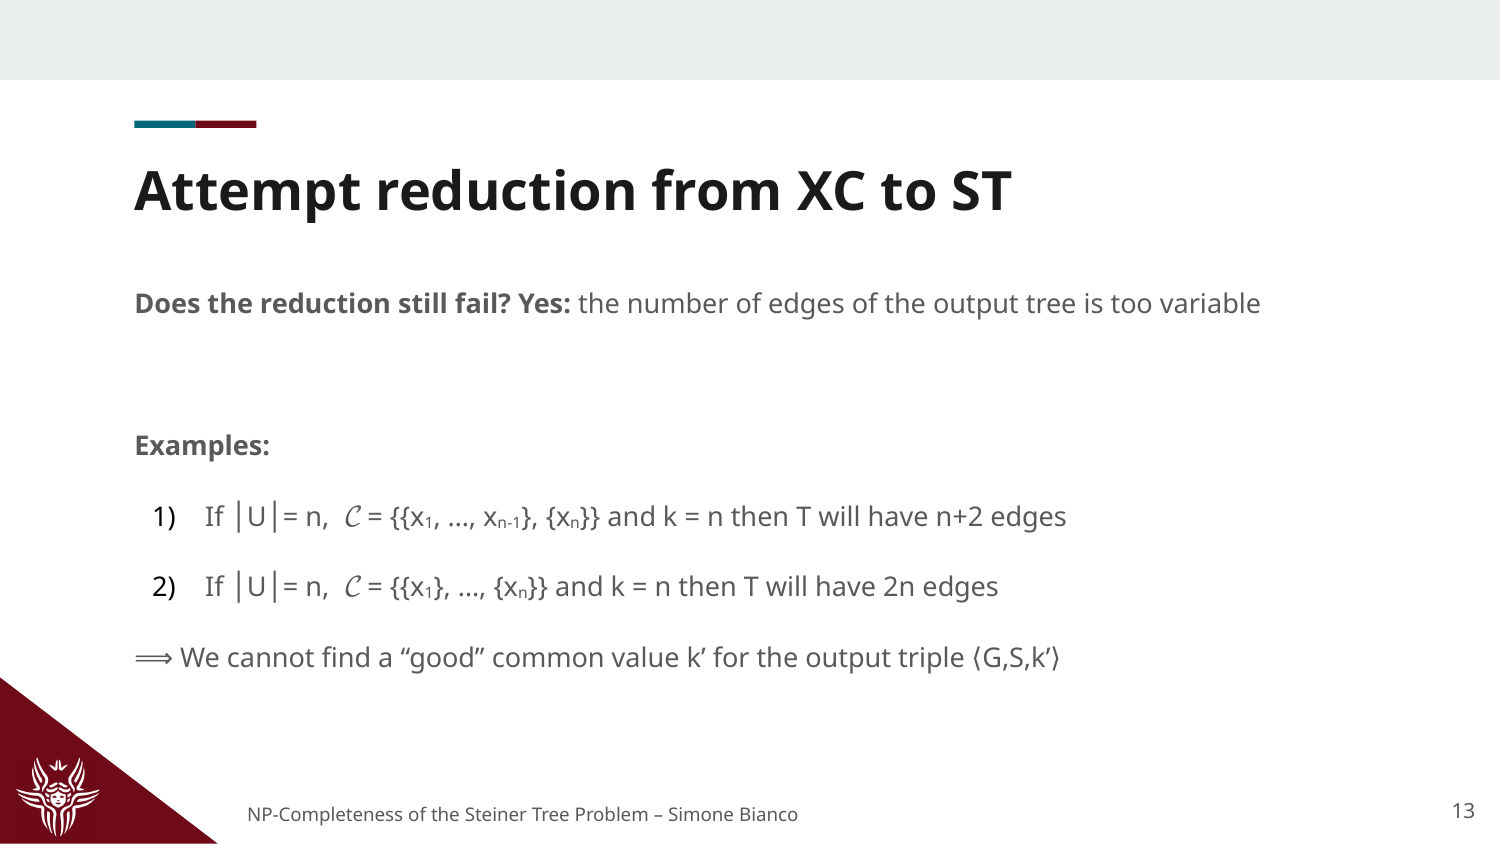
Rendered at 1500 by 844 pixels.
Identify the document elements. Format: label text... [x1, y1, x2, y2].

list Does the reduction still fail? Yes: the number of edges of the output tree is too variable Examples: If │U│= n, 𝒞 = {{x1, …, xn-1}, {xn}} and k = n then T will have n+2 edges If │U│= n, 𝒞 = {{x1}, …, {xn}} and k = n then T will have 2n edges ⟹ We cannot find a “good” common value k’ for the output triple ⟨G,S,k’⟩ [119, 267, 1418, 638]
subtitle NP-Completeness of the Steiner Tree Problem – Simone Bianco [232, 783, 1193, 839]
picture [16, 758, 100, 839]
title Attempt reduction from XC to ST [119, 141, 1381, 230]
slide_number <number> [1400, 779, 1491, 844]
